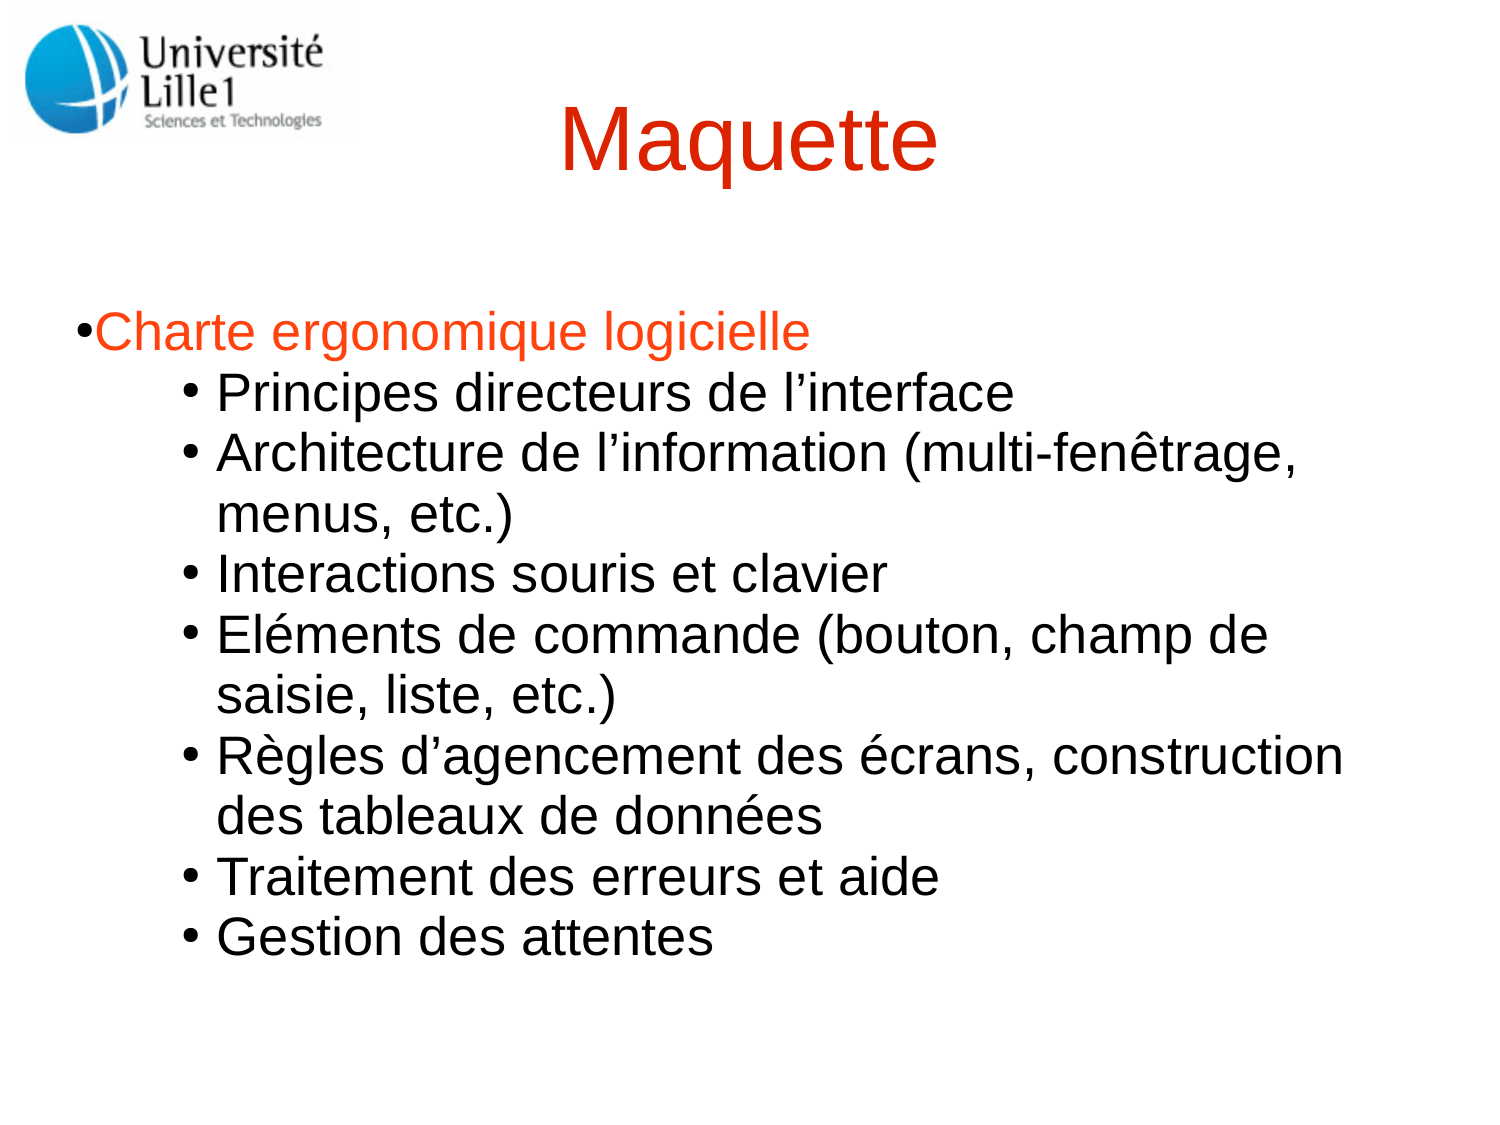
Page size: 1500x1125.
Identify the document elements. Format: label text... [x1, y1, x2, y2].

title Maquette [75, 44, 1425, 233]
picture [10, 4, 355, 142]
subtitle Charte ergonomique logicielle Principes directeurs de l’interface Architecture de l’information (multi-fenêtrage, menus, etc.) Interactions souris et clavier Eléments de commande (bouton, champ de saisie, liste, etc.) Règles d’agencement des écrans, construction des tableaux de données Traitement des erreurs et aide Gestion des attentes [75, 263, 1425, 1006]
